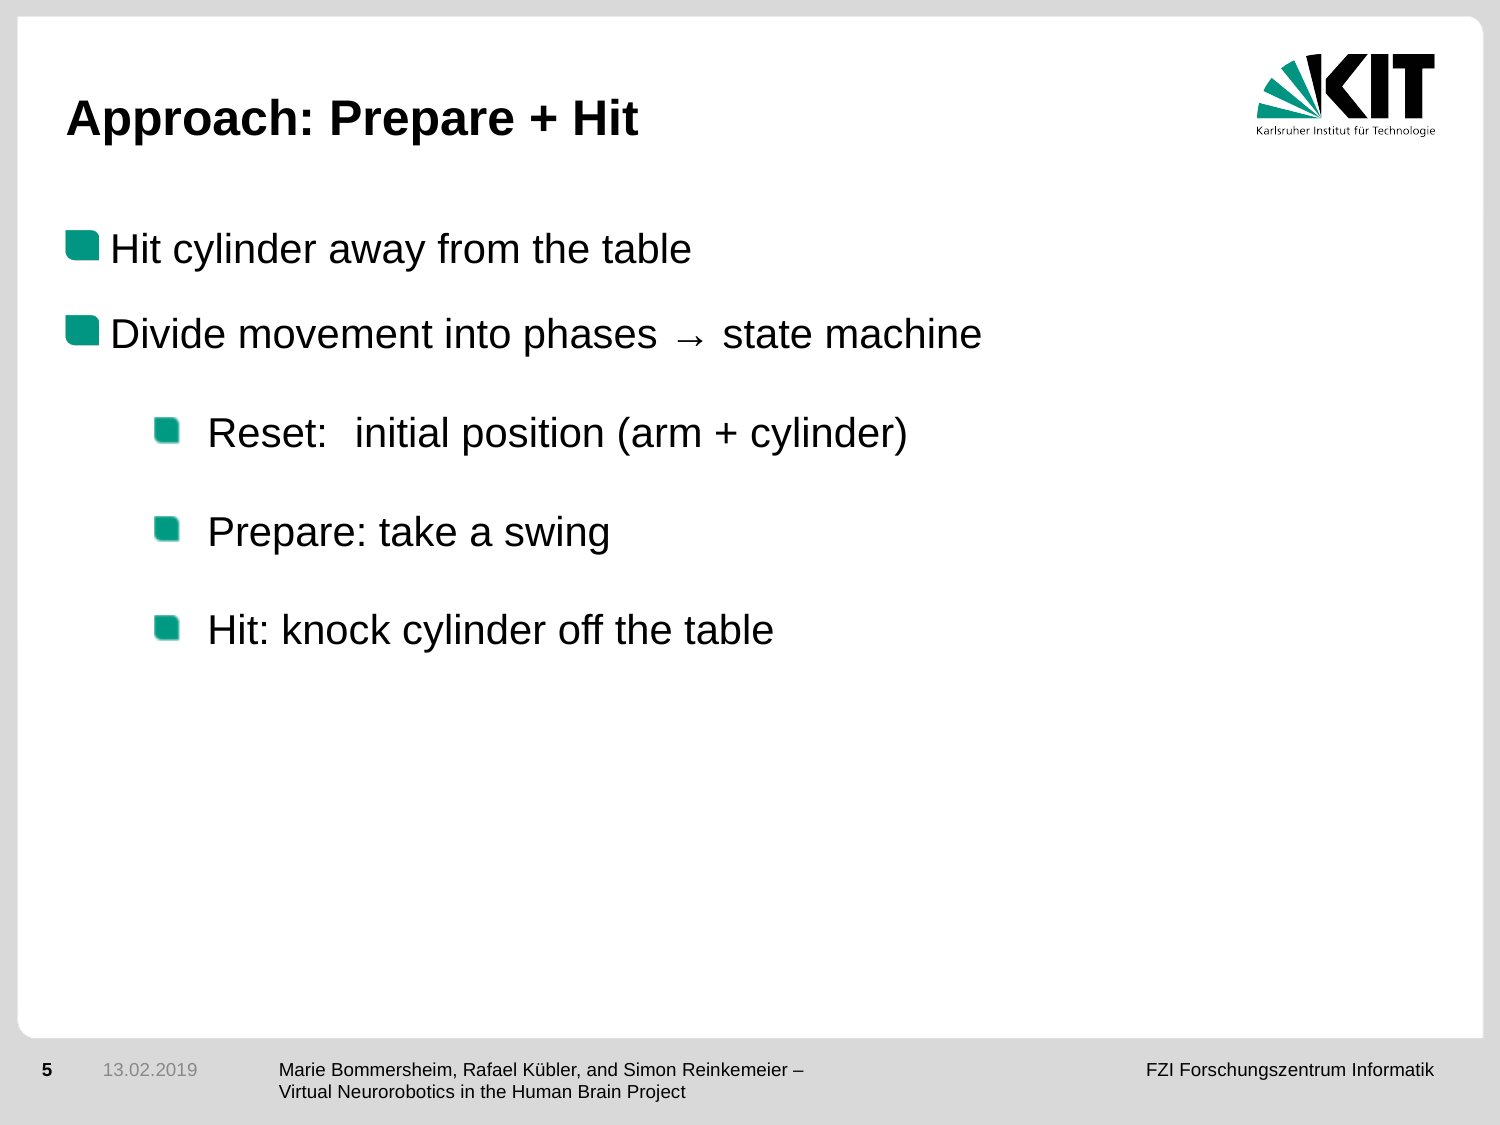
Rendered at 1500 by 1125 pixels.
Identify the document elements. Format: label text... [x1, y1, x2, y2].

title Approach: Prepare + Hit [65, 64, 1192, 147]
slide_number <Foliennummer> [41, 1057, 96, 1106]
picture [0, 0, 1500, 1125]
list Hit cylinder away from the table Divide movement into phases → state machine Reset: initial position (arm + cylinder) Prepare: take a swing Hit: knock cylinder off the table [65, 197, 1435, 1002]
slide_number 13.02.2019 [102, 1057, 272, 1118]
